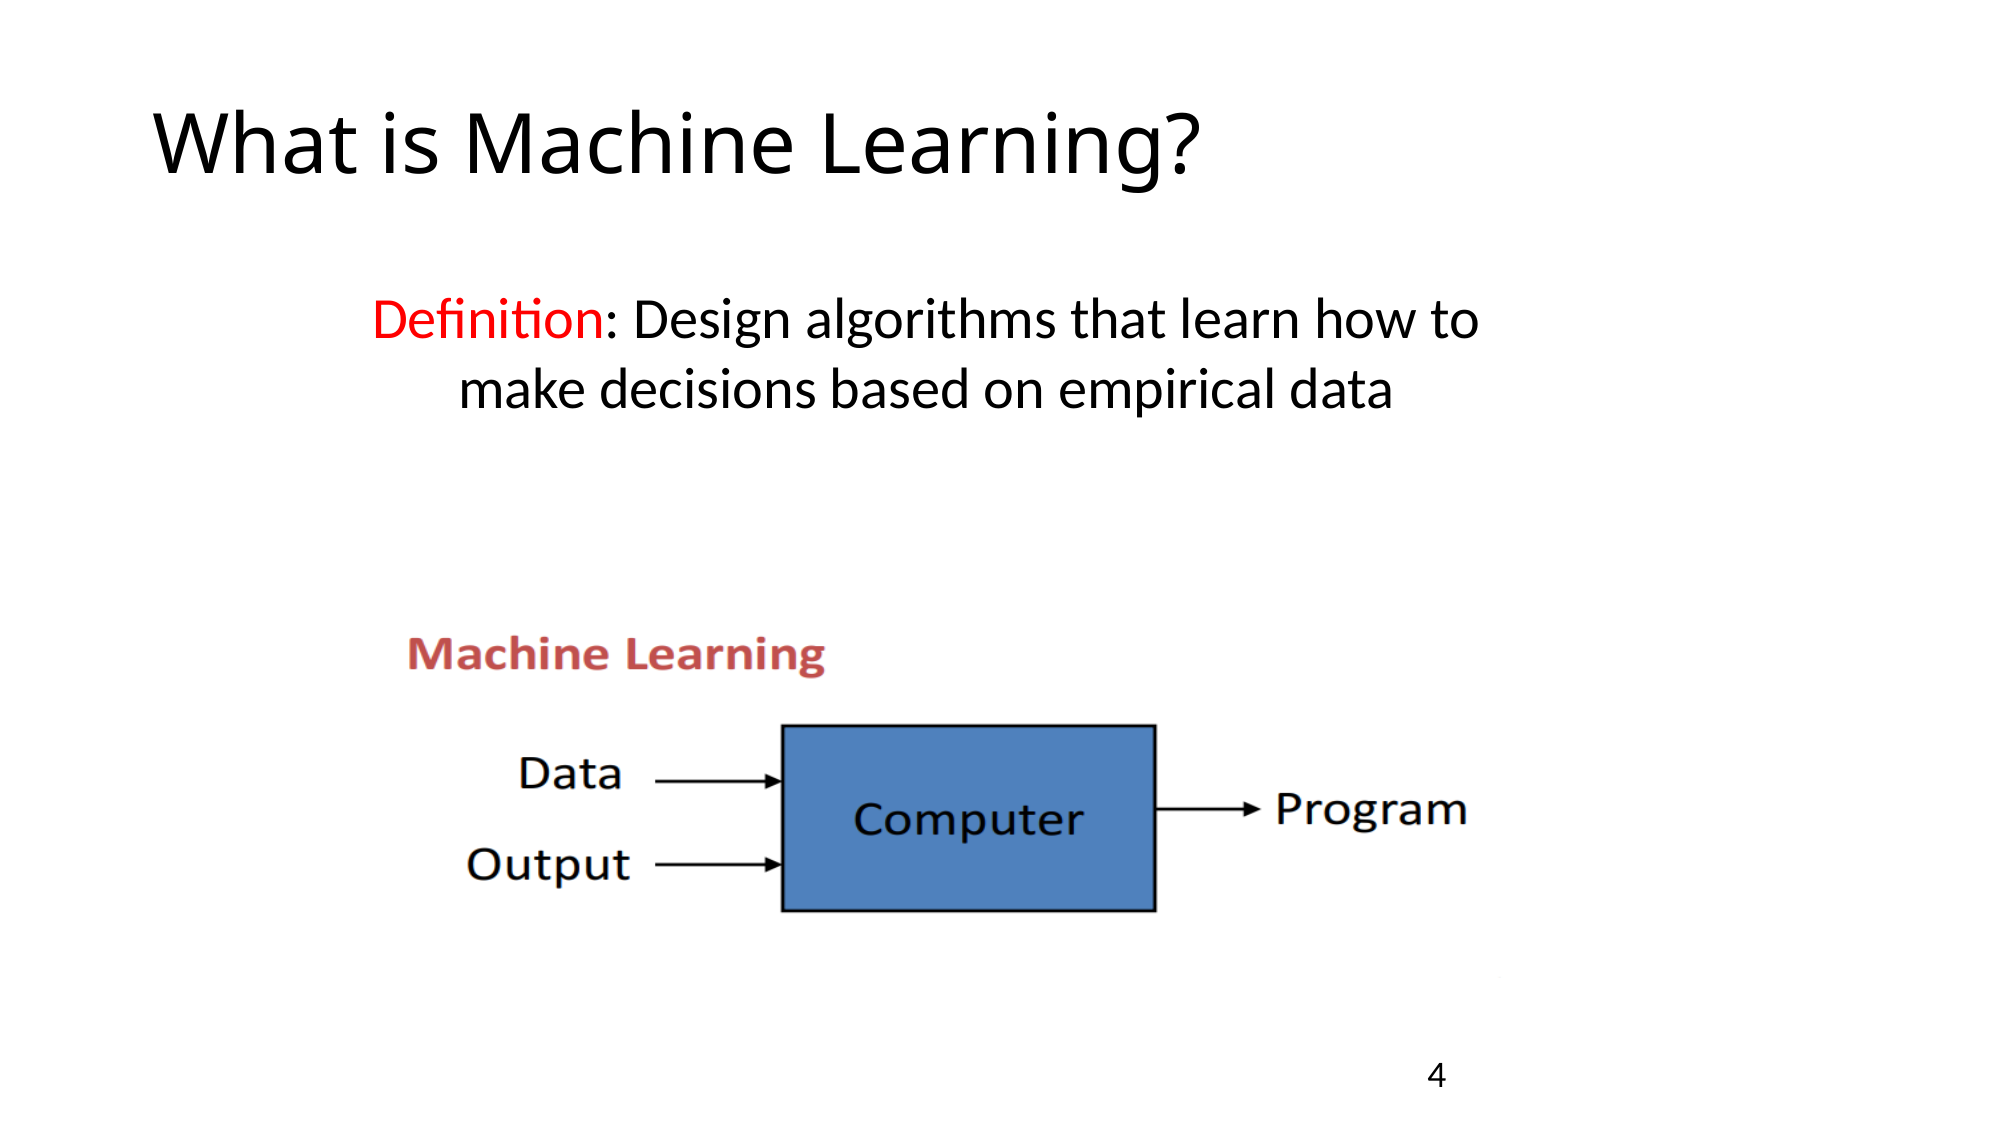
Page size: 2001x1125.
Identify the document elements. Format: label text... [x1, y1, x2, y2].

picture [319, 601, 1522, 979]
text_box [1412, 1042, 1863, 1103]
title What is Machine Learning? [137, 38, 1863, 256]
text_box Definition: Design algorithms that learn how to make decisions based on empirical data [294, 272, 1559, 429]
